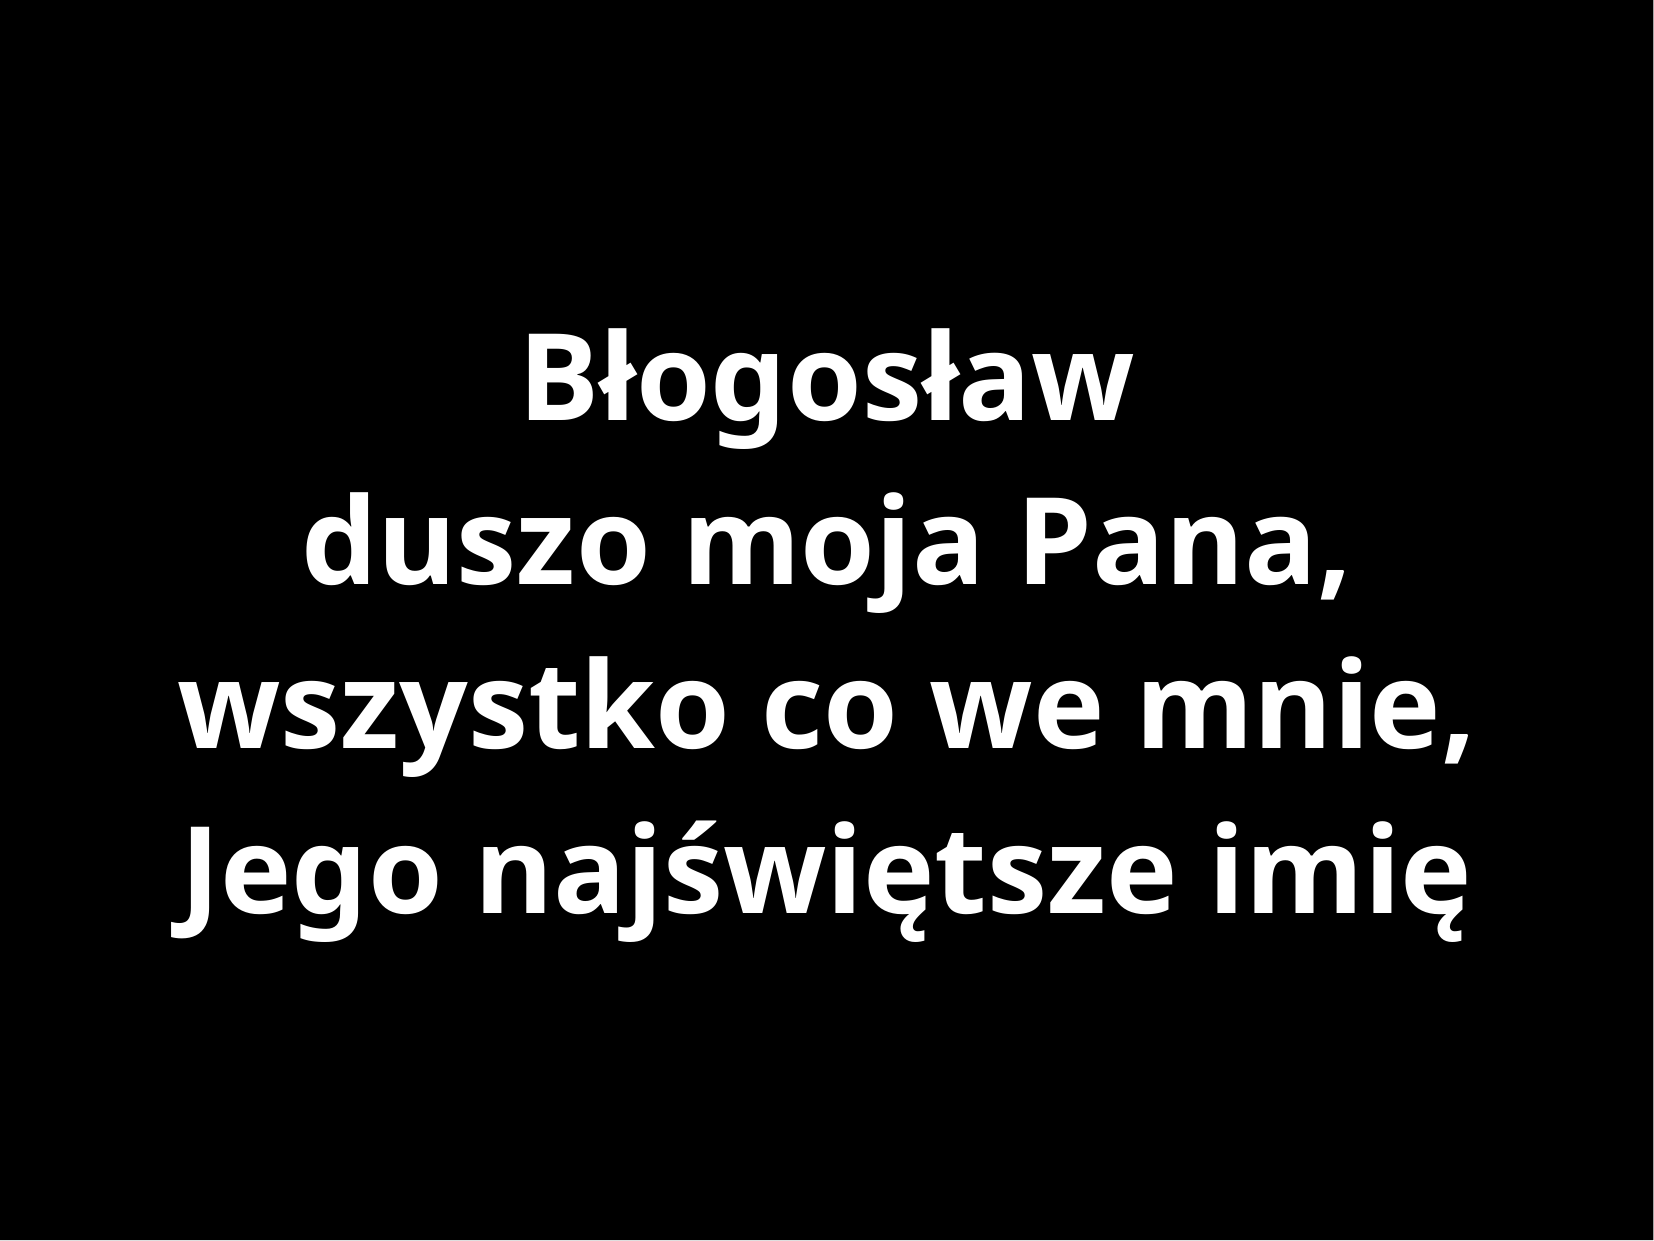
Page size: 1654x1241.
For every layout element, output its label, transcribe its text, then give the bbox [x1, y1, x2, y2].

title Błogosław duszo moja Pana, wszystko co we mnie, Jego najświętsze imię [0, 0, 1654, 1241]
